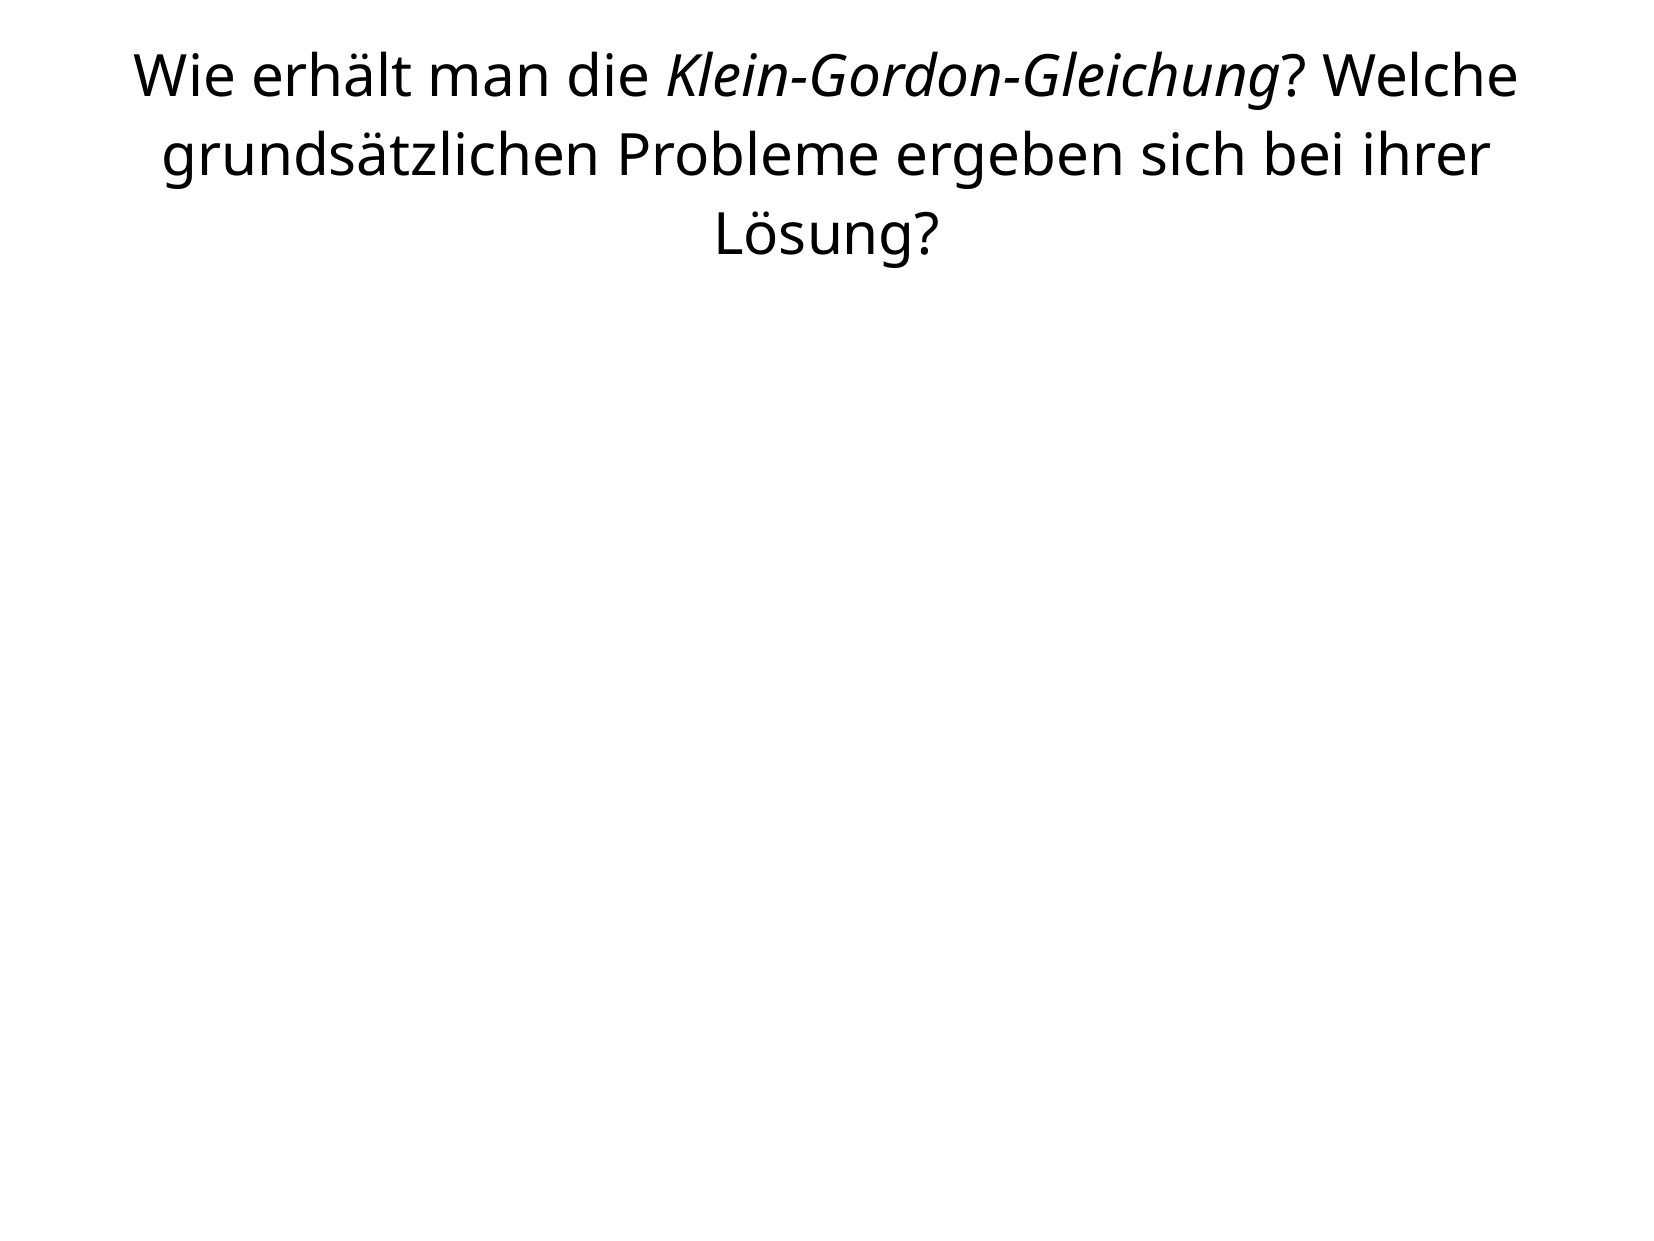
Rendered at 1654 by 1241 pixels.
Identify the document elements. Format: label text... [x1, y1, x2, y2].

title Wie erhält man die Klein-Gordon-Gleichung? Welche grundsätzlichen Probleme ergeben sich bei ihrer Lösung? [82, 49, 1571, 257]
